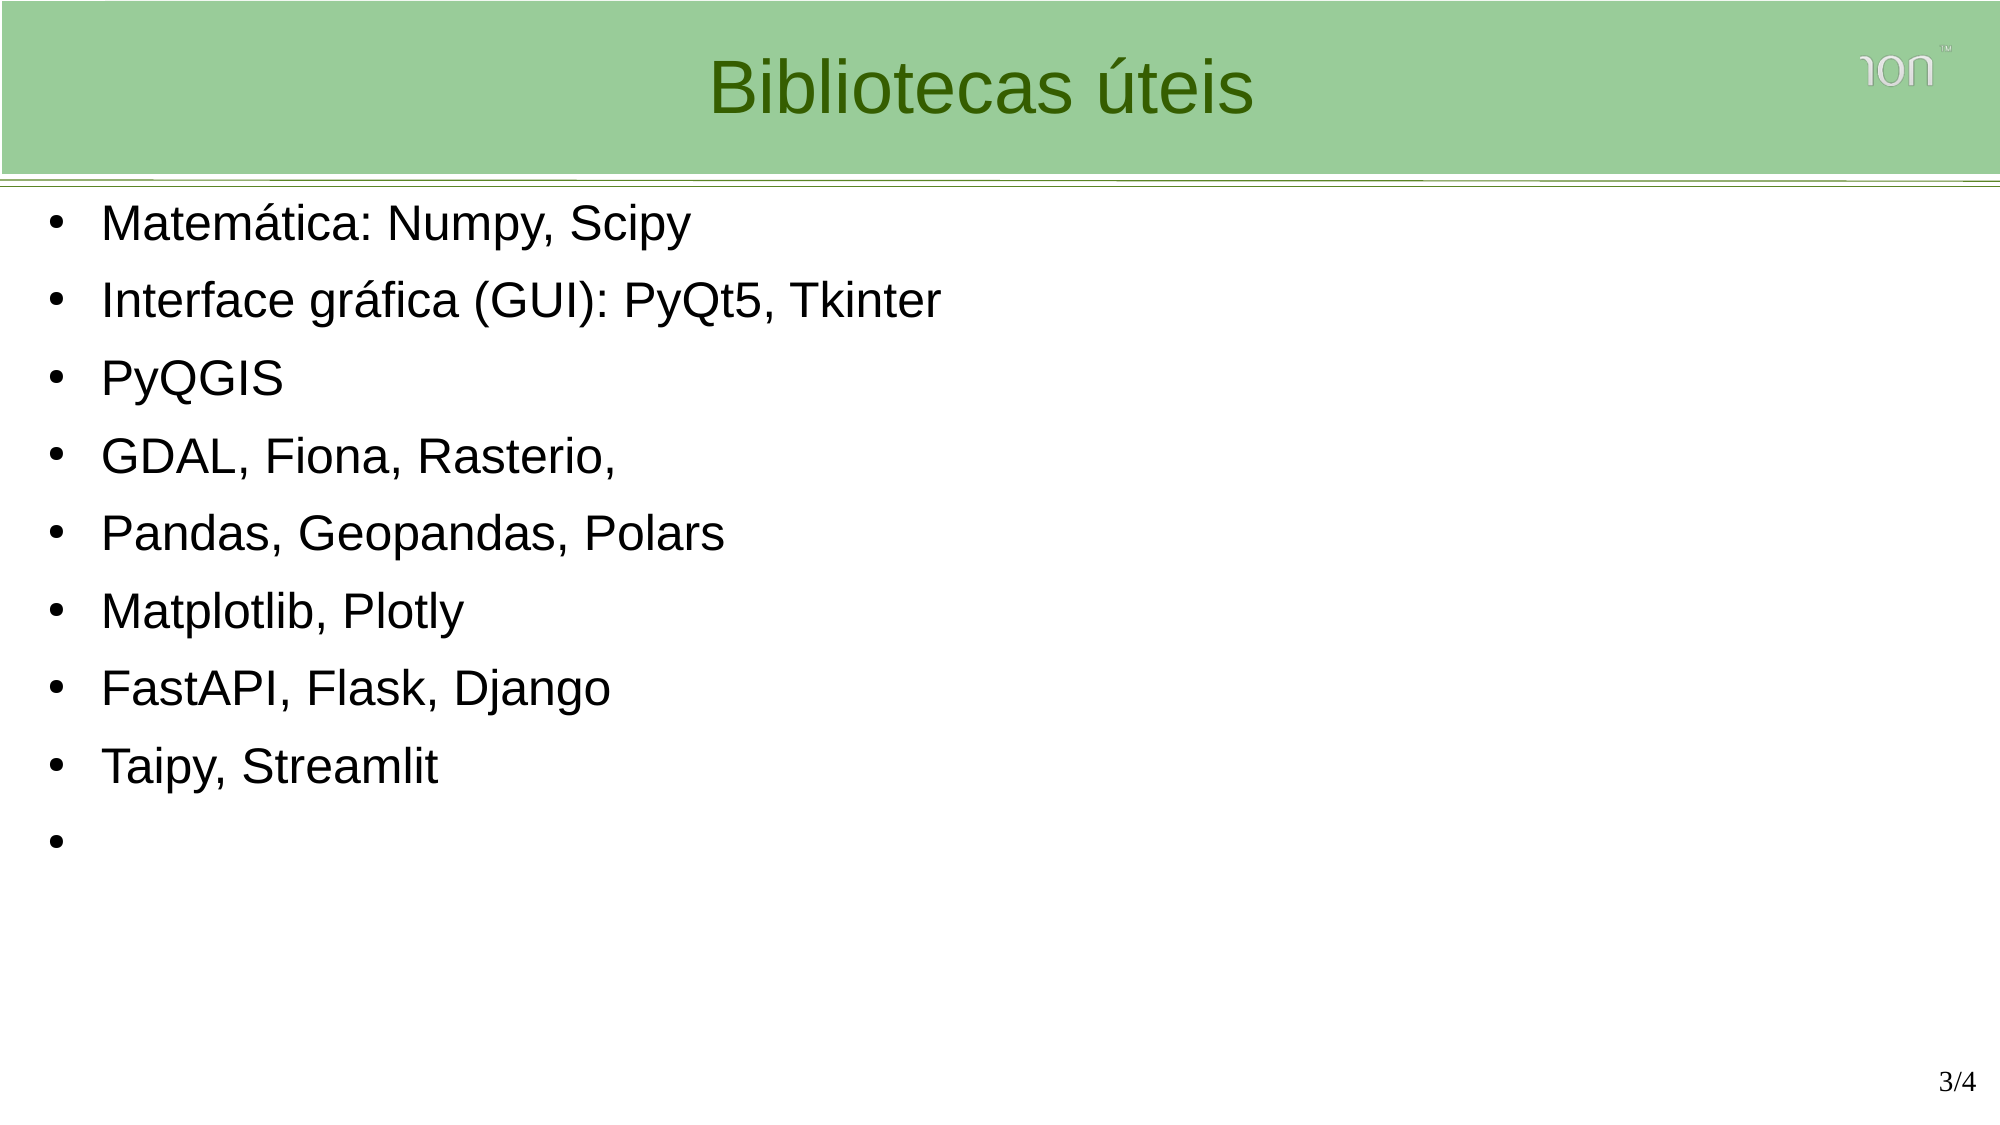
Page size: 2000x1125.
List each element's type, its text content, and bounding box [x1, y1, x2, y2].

list Matemática: Numpy, Scipy Interface gráfica (GUI): PyQt5, Tkinter PyQGIS GDAL, Fiona, Rasterio, Pandas, Geopandas, Polars Matplotlib, Plotly FastAPI, Flask, Django Taipy, Streamlit [30, 195, 1966, 872]
title Bibliotecas úteis [105, 0, 1861, 174]
picture [1861, 29, 1997, 119]
